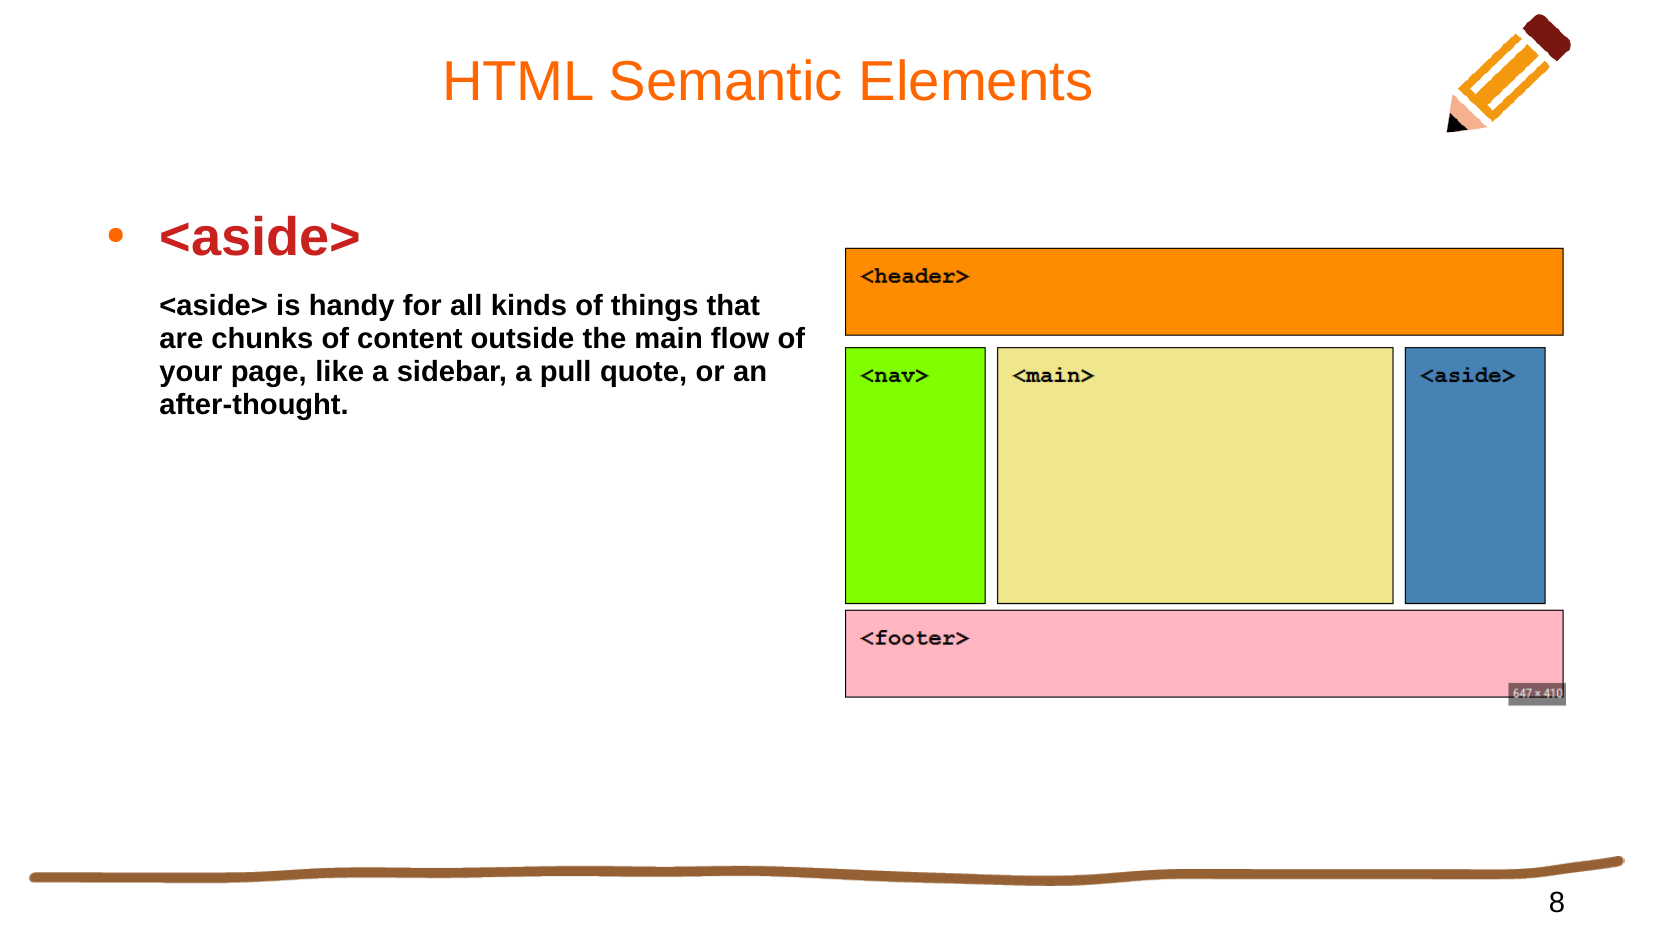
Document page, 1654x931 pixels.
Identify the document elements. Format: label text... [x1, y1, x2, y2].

list <aside> <aside> is handy for all kinds of things that are chunks of content outside the main flow of your page, like a sidebar, a pull quote, or an after-thought. [88, 206, 809, 857]
title HTML Semantic Elements [88, 29, 1447, 133]
picture [29, 856, 1625, 886]
picture [845, 240, 1566, 709]
picture [1446, 14, 1571, 133]
